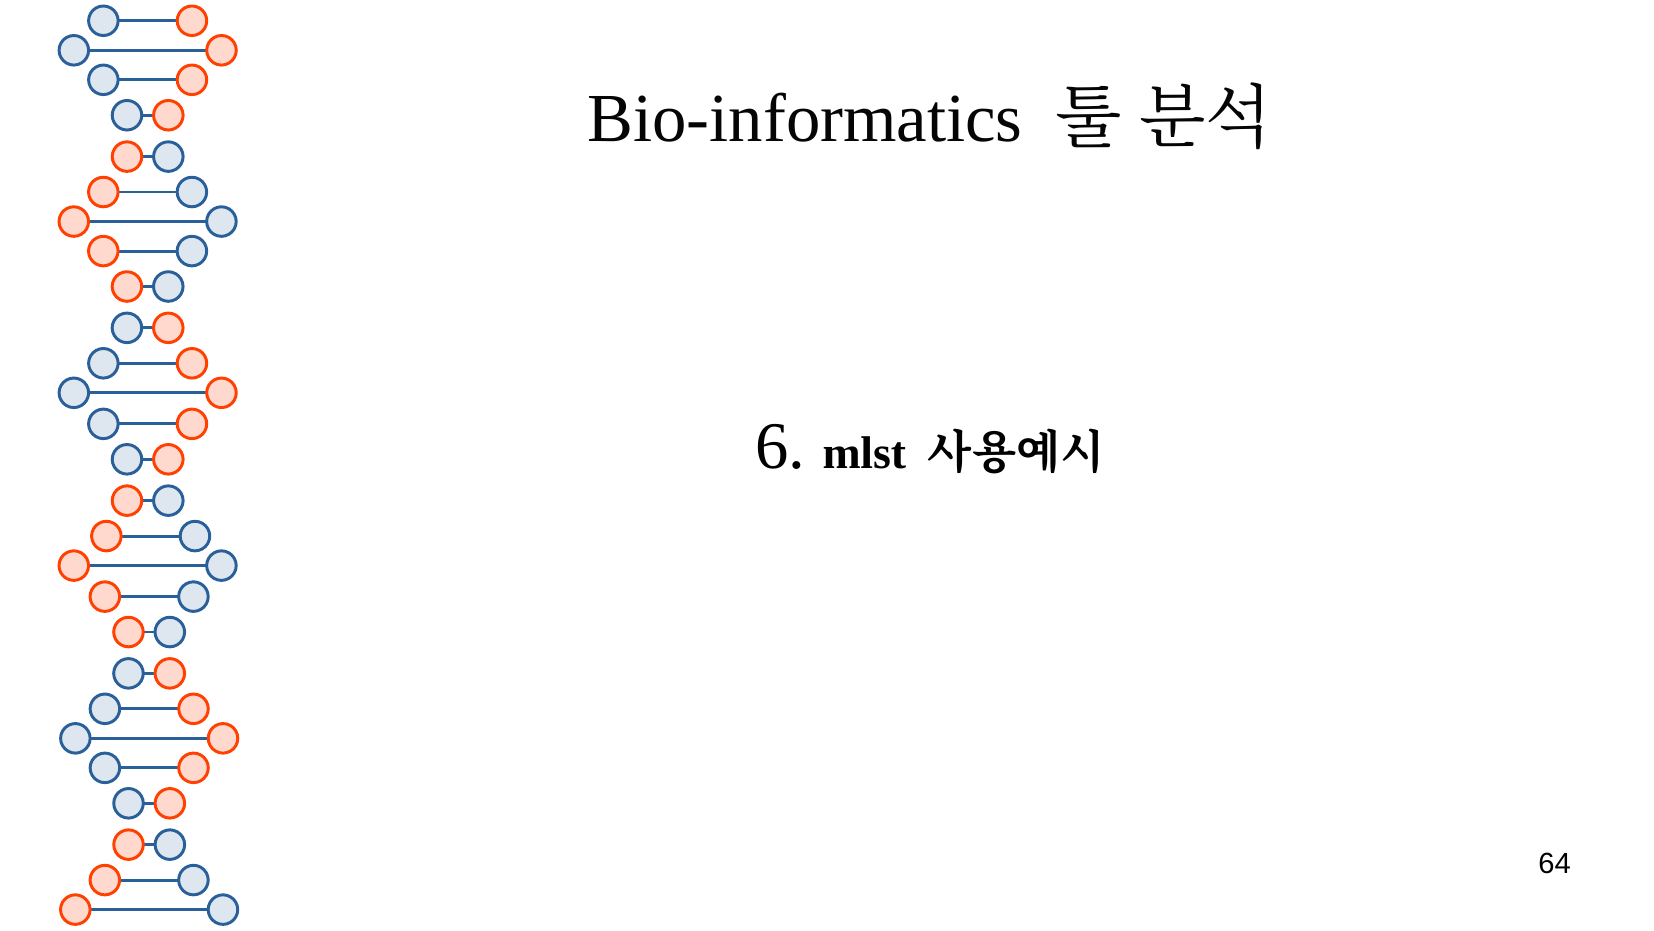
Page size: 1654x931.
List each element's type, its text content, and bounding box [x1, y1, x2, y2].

title Bio-informatics 툴 분석 [265, 35, 1595, 189]
subtitle 6. mlst 사용예시 [265, 224, 1595, 764]
